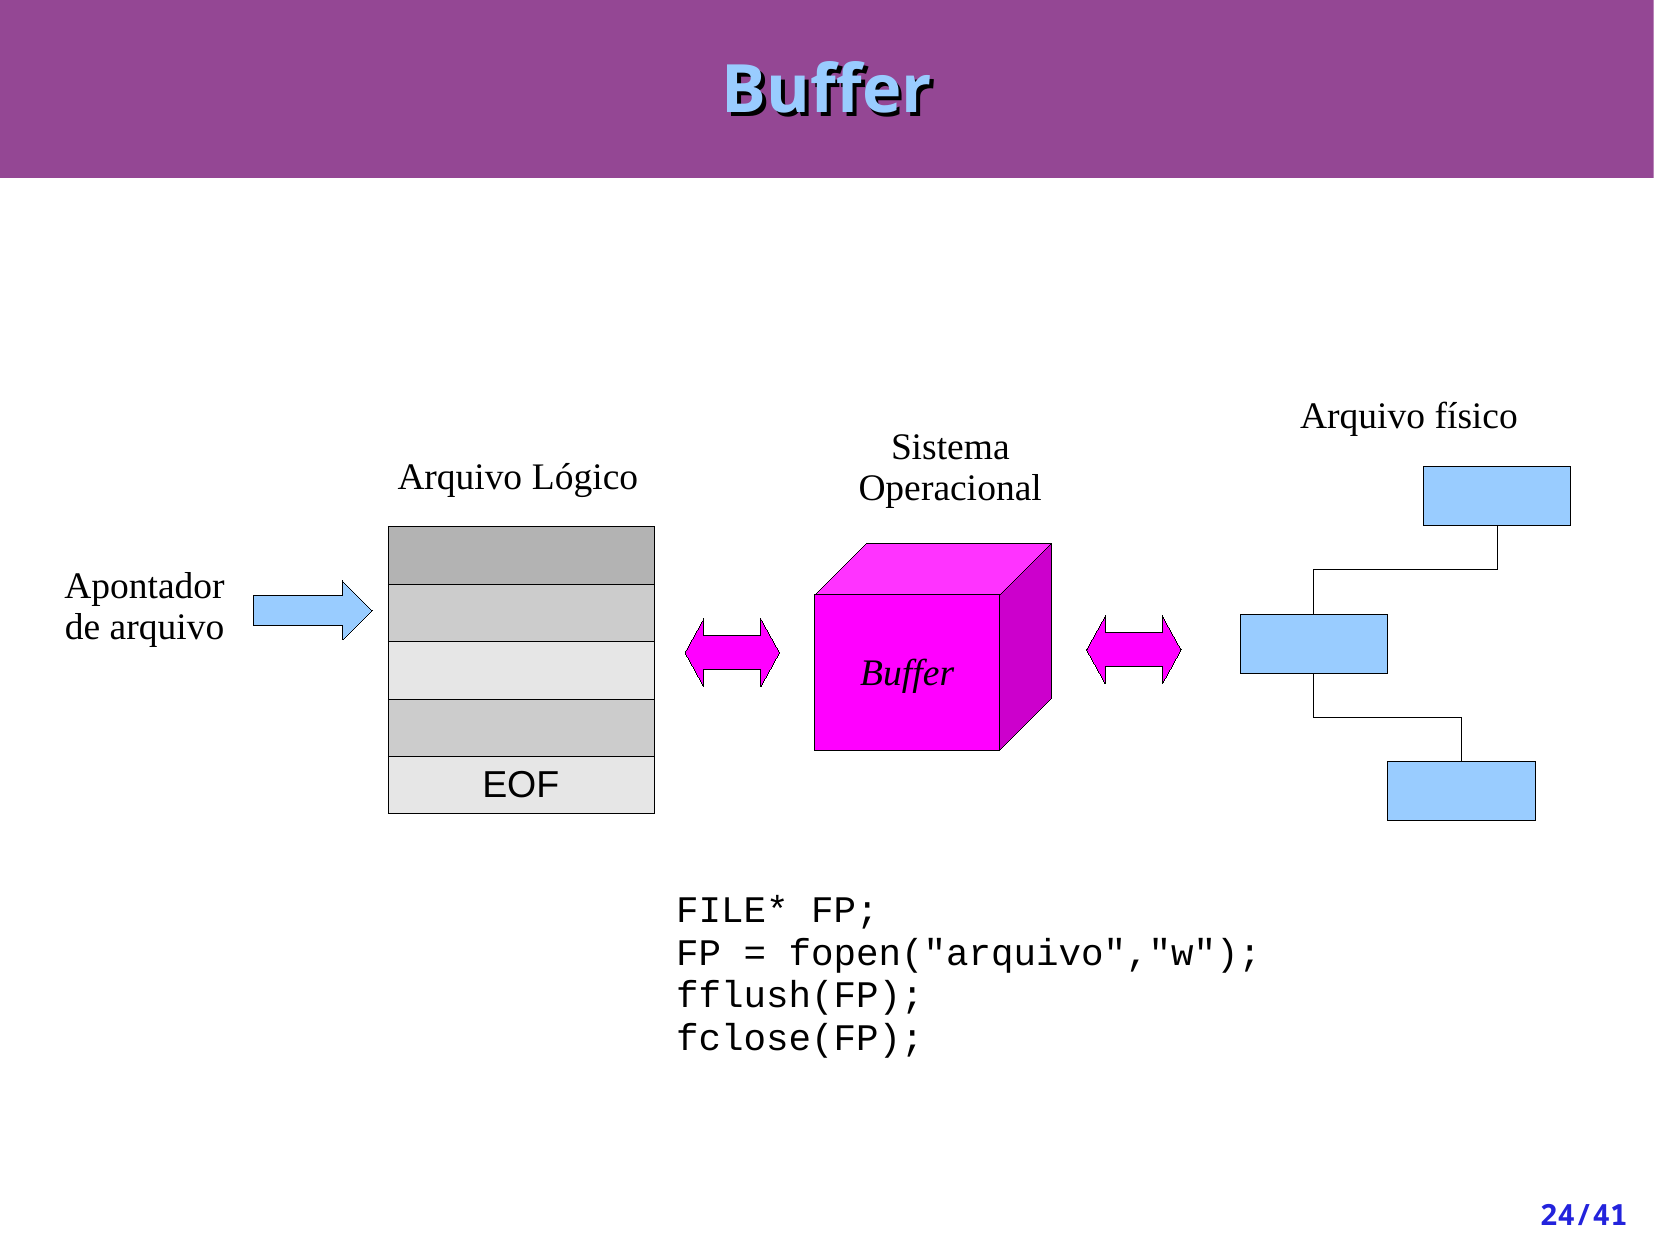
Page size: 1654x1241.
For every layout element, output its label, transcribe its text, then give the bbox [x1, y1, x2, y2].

table_cell [389, 700, 654, 756]
title Buffer [82, 0, 1571, 176]
text_box Sistema Operacional [832, 418, 1069, 517]
table_header [389, 527, 654, 584]
text_box Buffer [814, 595, 999, 751]
text_box [1423, 466, 1571, 526]
text_box [253, 580, 373, 640]
table_cell EOF [389, 757, 654, 813]
text_box Apontador de arquivo [41, 557, 249, 656]
text_box [685, 618, 780, 687]
text_box [1086, 615, 1182, 684]
text_box FILE* FP; FP = fopen("arquivo","w"); fflush(FP); fclose(FP); [661, 883, 1306, 1070]
text_box Arquivo físico [1281, 387, 1547, 444]
text_box Arquivo Lógico [366, 448, 680, 506]
text_box [1387, 761, 1536, 821]
table_cell [389, 642, 654, 699]
text_box [1240, 614, 1388, 674]
table_cell [389, 585, 654, 641]
